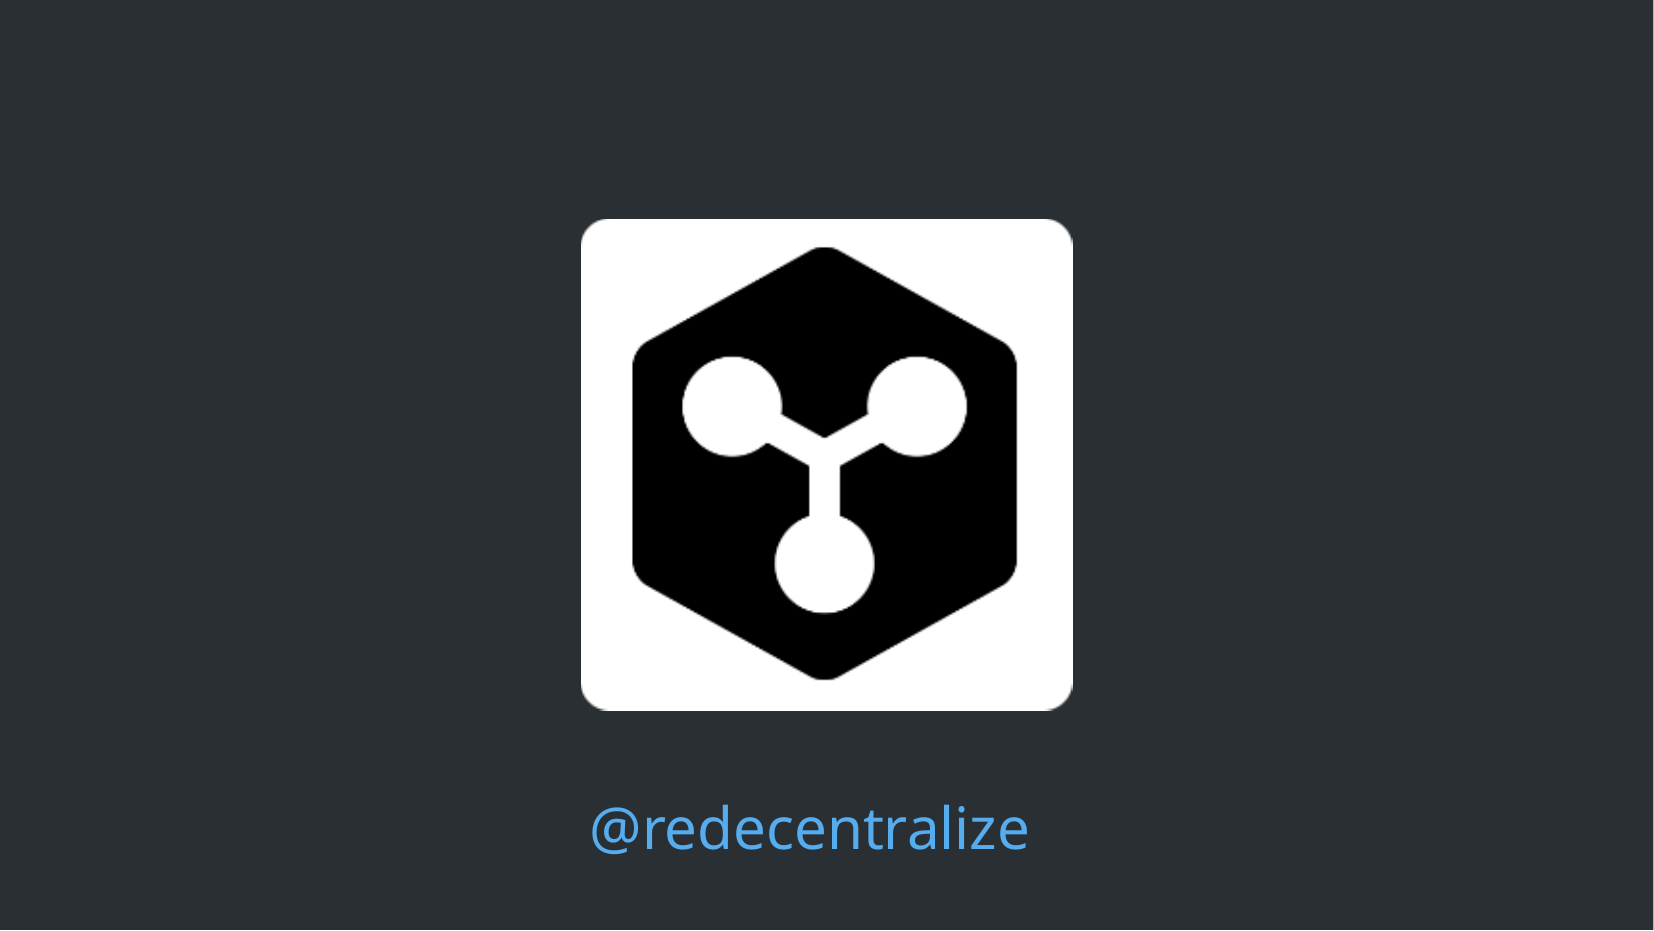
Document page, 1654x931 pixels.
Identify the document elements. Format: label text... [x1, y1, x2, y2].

text_box @redecentralize [575, 780, 1079, 854]
picture [581, 219, 1073, 711]
